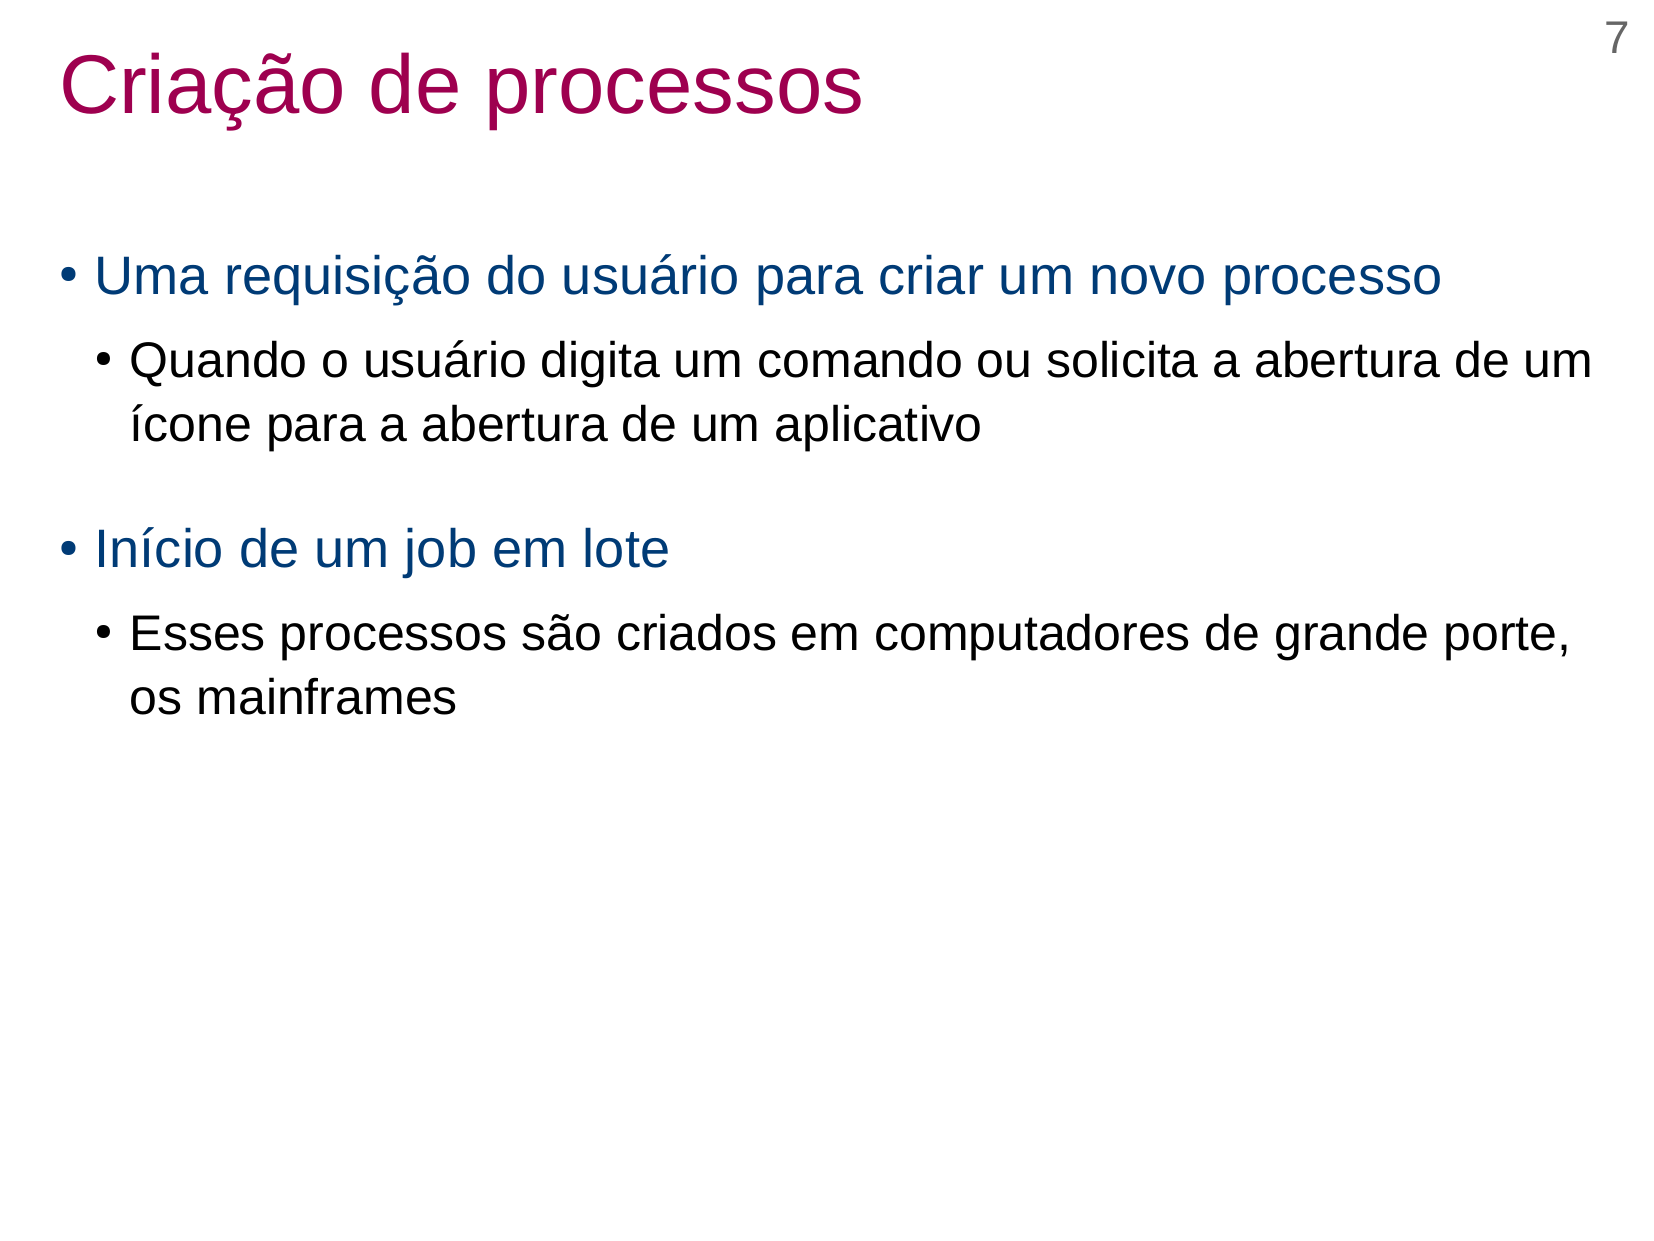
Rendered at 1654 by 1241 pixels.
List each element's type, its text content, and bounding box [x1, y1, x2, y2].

list Uma requisição do usuário para criar um novo processo Quando o usuário digita um comando ou solicita a abertura de um ícone para a abertura de um aplicativo Início de um job em lote Esses processos são criados em computadores de grande porte, os mainframes [59, 236, 1595, 1211]
title Criação de processos [59, 29, 1595, 148]
